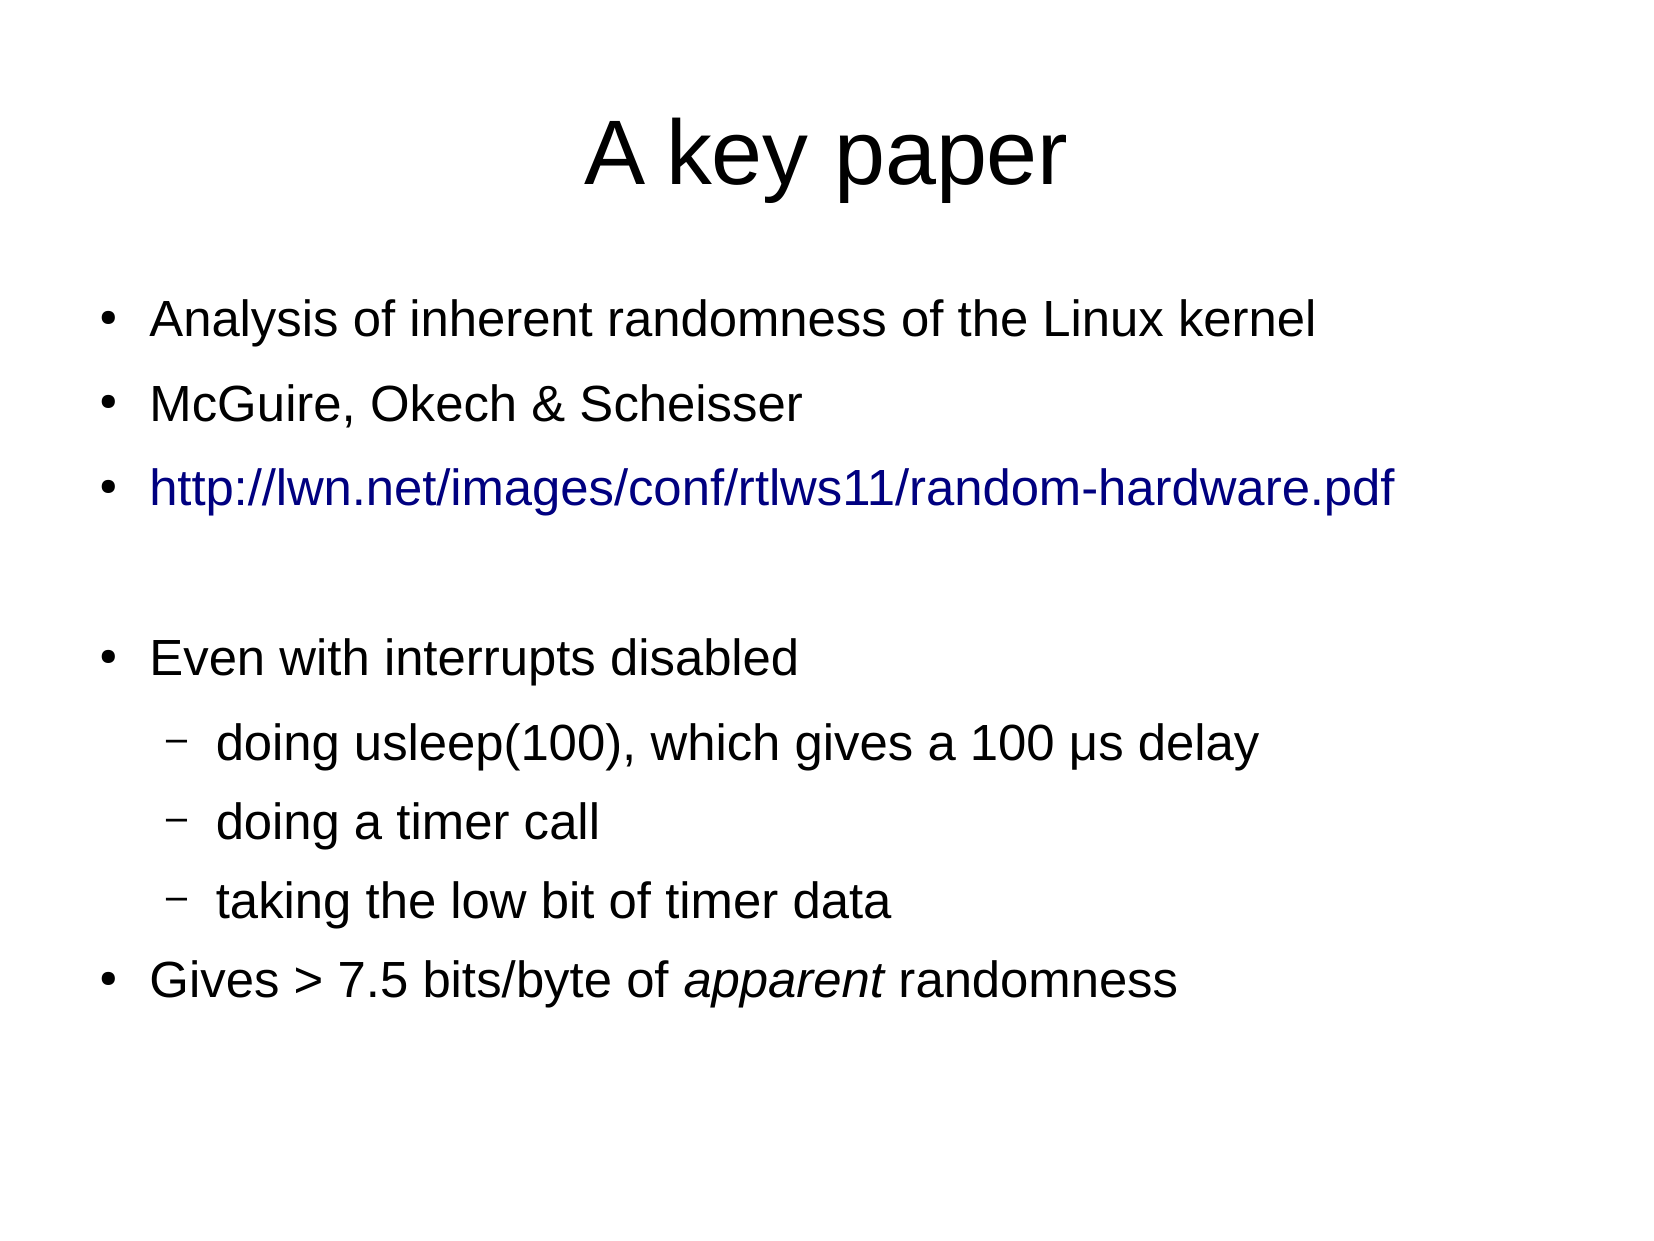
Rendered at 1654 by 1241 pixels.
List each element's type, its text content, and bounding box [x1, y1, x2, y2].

title A key paper [82, 49, 1571, 257]
list Analysis of inherent randomness of the Linux kernel McGuire, Okech & Scheisser http://lwn.net/images/conf/rtlws11/random-hardware.pdf Even with interrupts disabled doing usleep(100), which gives a 100 μs delay doing a timer call taking the low bit of timer data Gives > 7.5 bits/byte of apparent randomness [82, 290, 1571, 1010]
